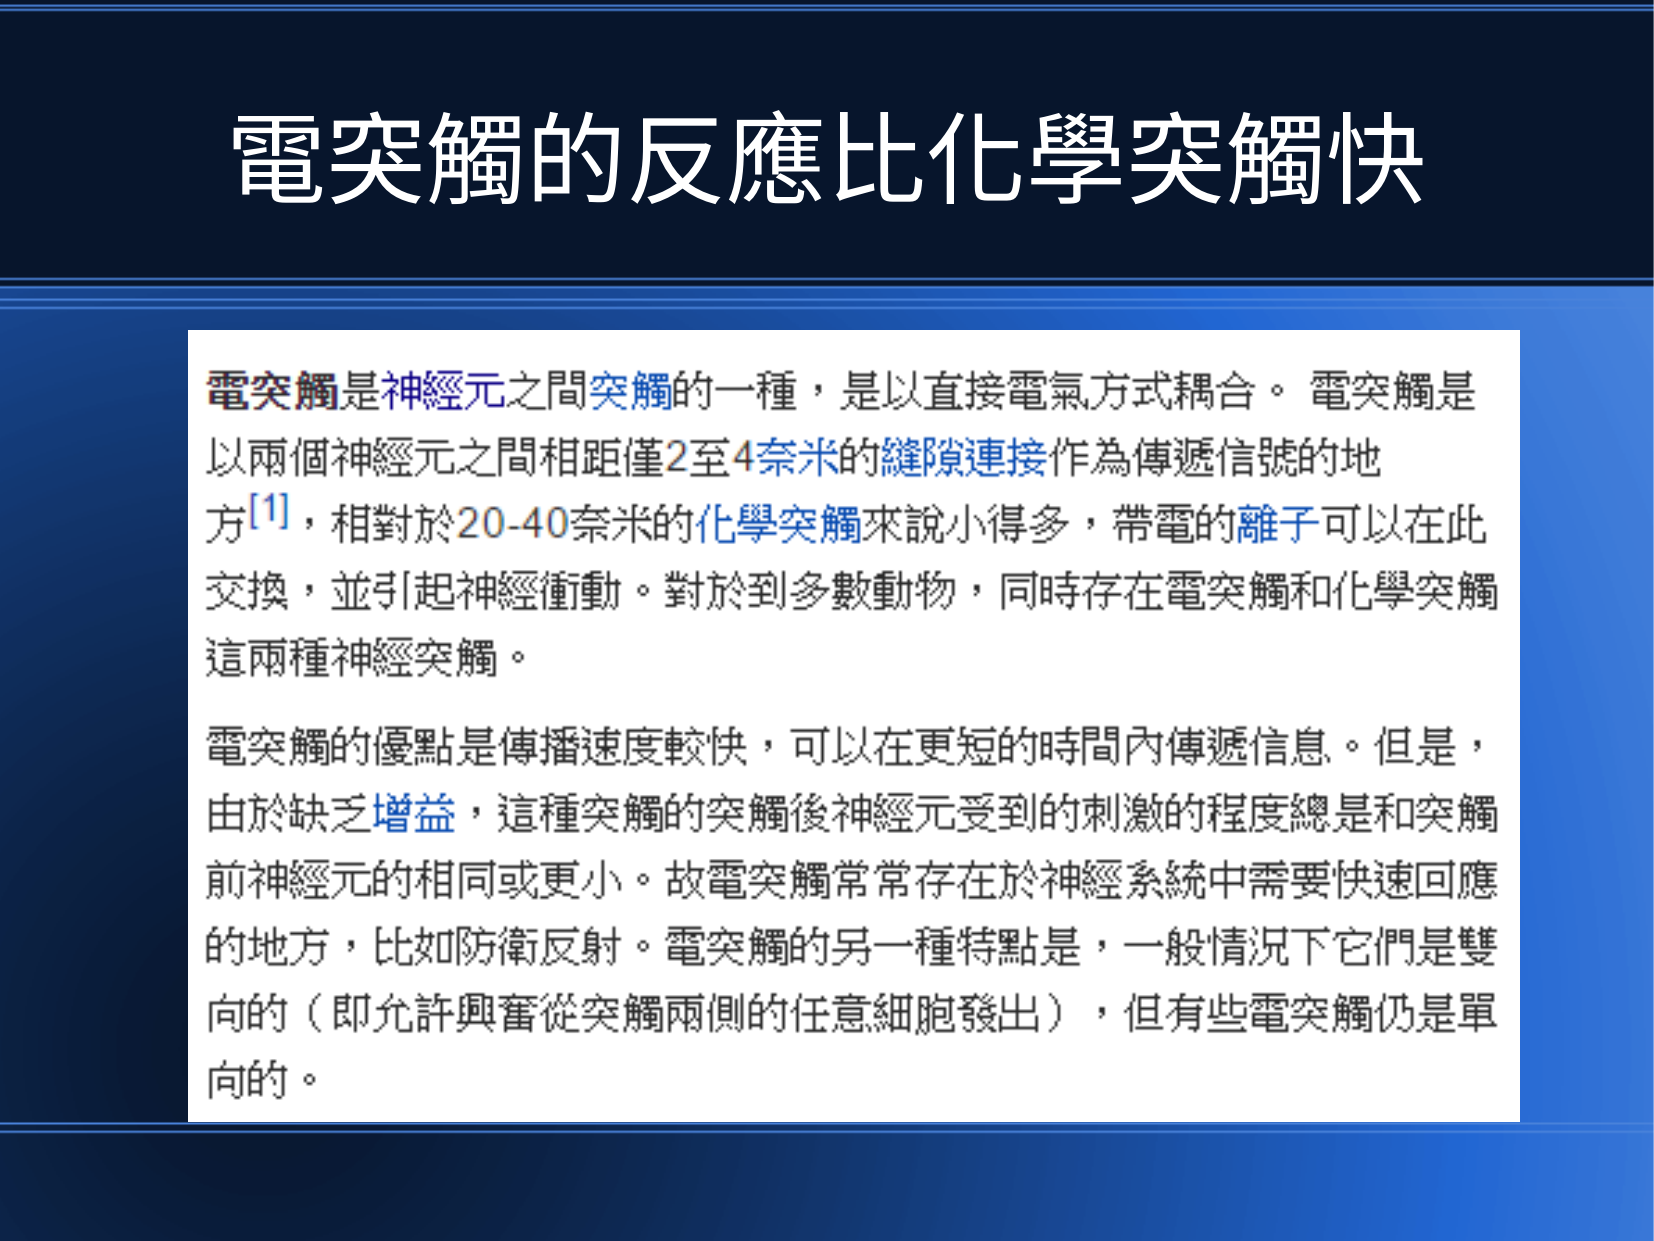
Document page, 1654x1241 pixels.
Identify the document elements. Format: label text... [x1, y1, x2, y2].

title 電突觸的反應比化學突觸快 [82, 49, 1571, 257]
picture [0, 0, 1654, 1241]
